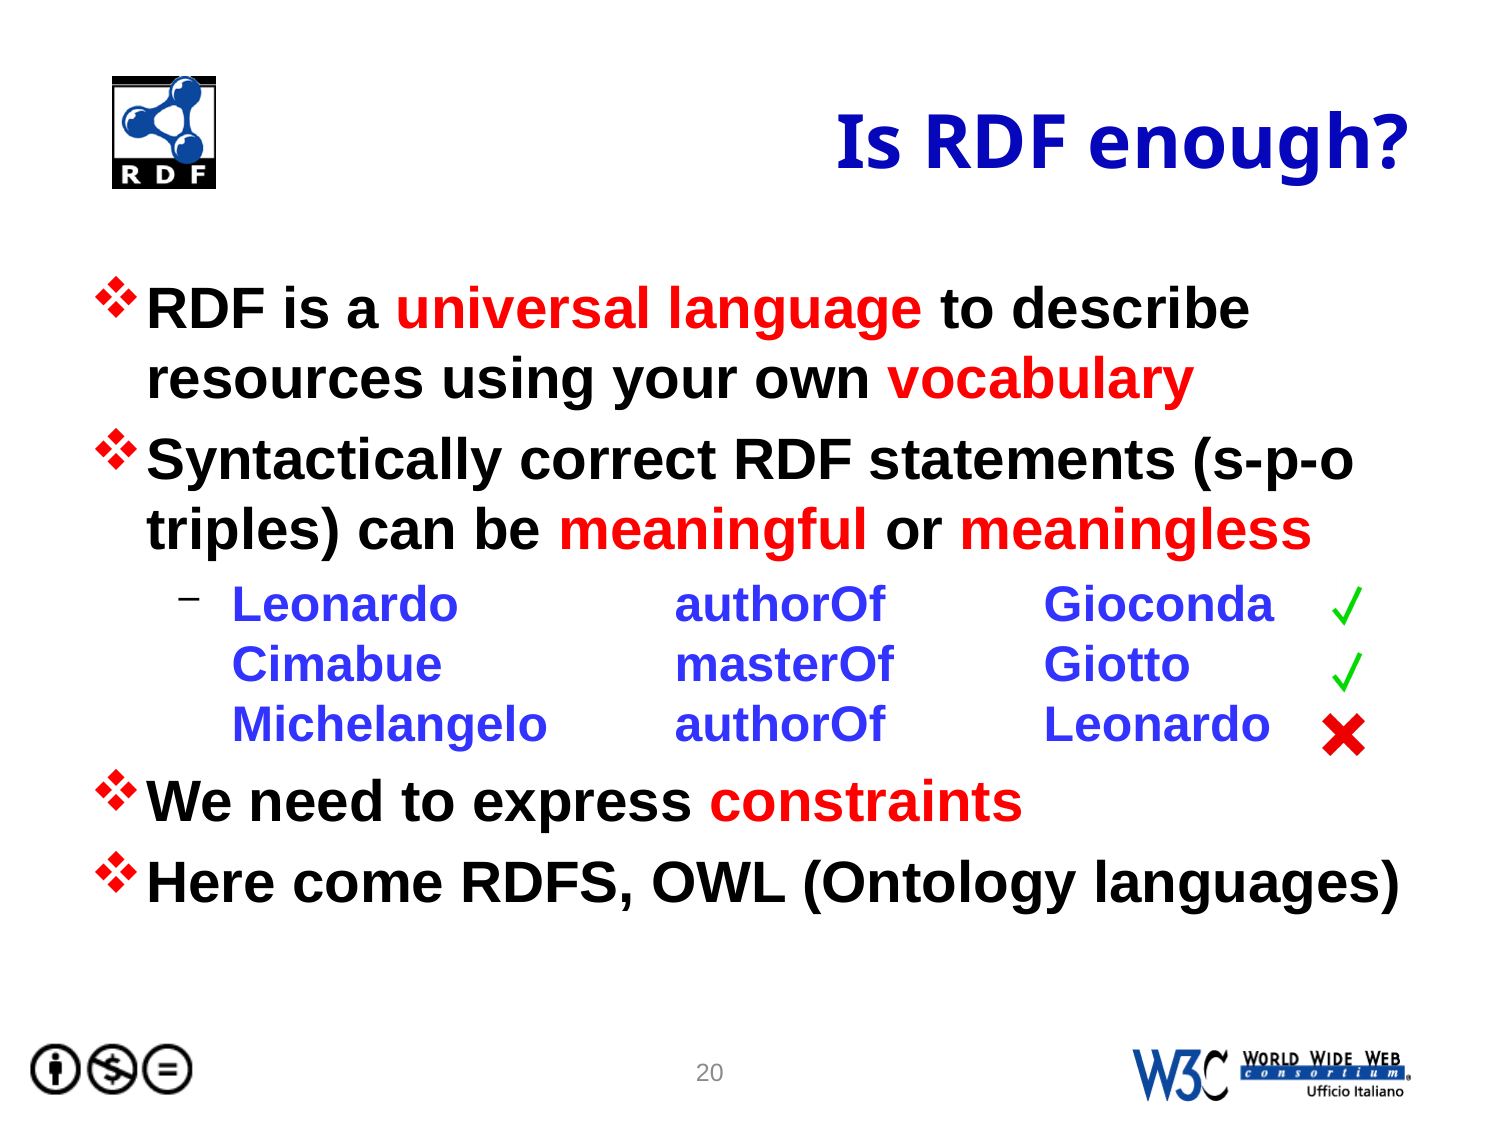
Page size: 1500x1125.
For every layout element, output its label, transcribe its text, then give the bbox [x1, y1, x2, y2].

picture [1132, 1049, 1412, 1102]
picture [112, 76, 216, 189]
title Is RDF enough? [75, 45, 1425, 233]
picture [1322, 713, 1365, 756]
picture [1322, 575, 1371, 709]
list RDF is a universal language to describe resources using your own vocabulary Syntactically correct RDF statements (s-p-o triples) can be meaningful or meaningless Leonardo authorOf Gioconda Cimabue masterOf Giotto Michelangelo authorOf Leonardo We need to express constraints Here come RDFS, OWL (Ontology languages) [75, 262, 1425, 1005]
slide_number <number> [680, 1041, 761, 1102]
picture [15, 1022, 205, 1106]
